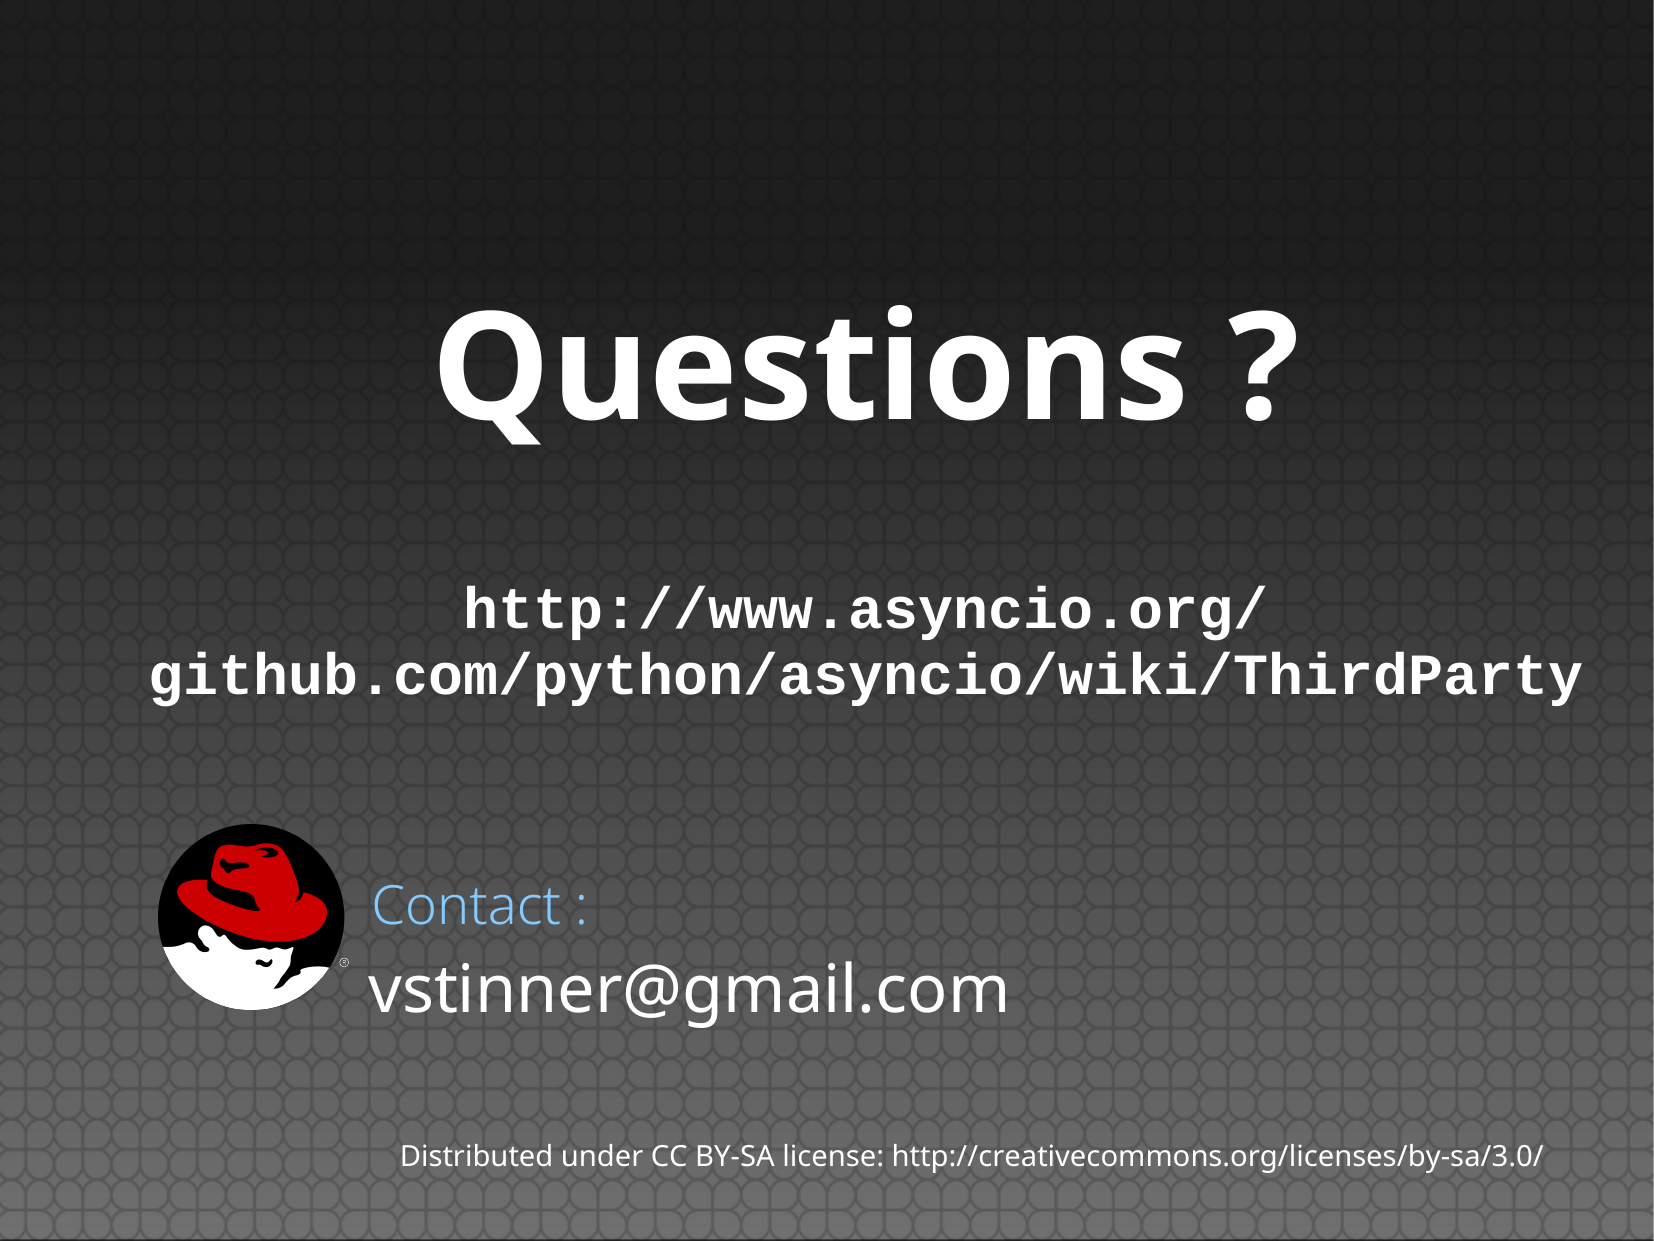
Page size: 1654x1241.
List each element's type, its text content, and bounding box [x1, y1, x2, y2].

text_box Contact : [371, 866, 726, 927]
text_box Distributed under CC BY-SA license: http://creativecommons.org/licenses/by-sa/3.0/ [52, 1135, 1545, 1200]
text_box vstinner@gmail.com [368, 941, 1474, 1010]
title Questions ? http://www.asyncio.org/ github.com/python/asyncio/wiki/ThirdParty [78, 173, 1654, 798]
picture [0, 0, 1654, 1241]
